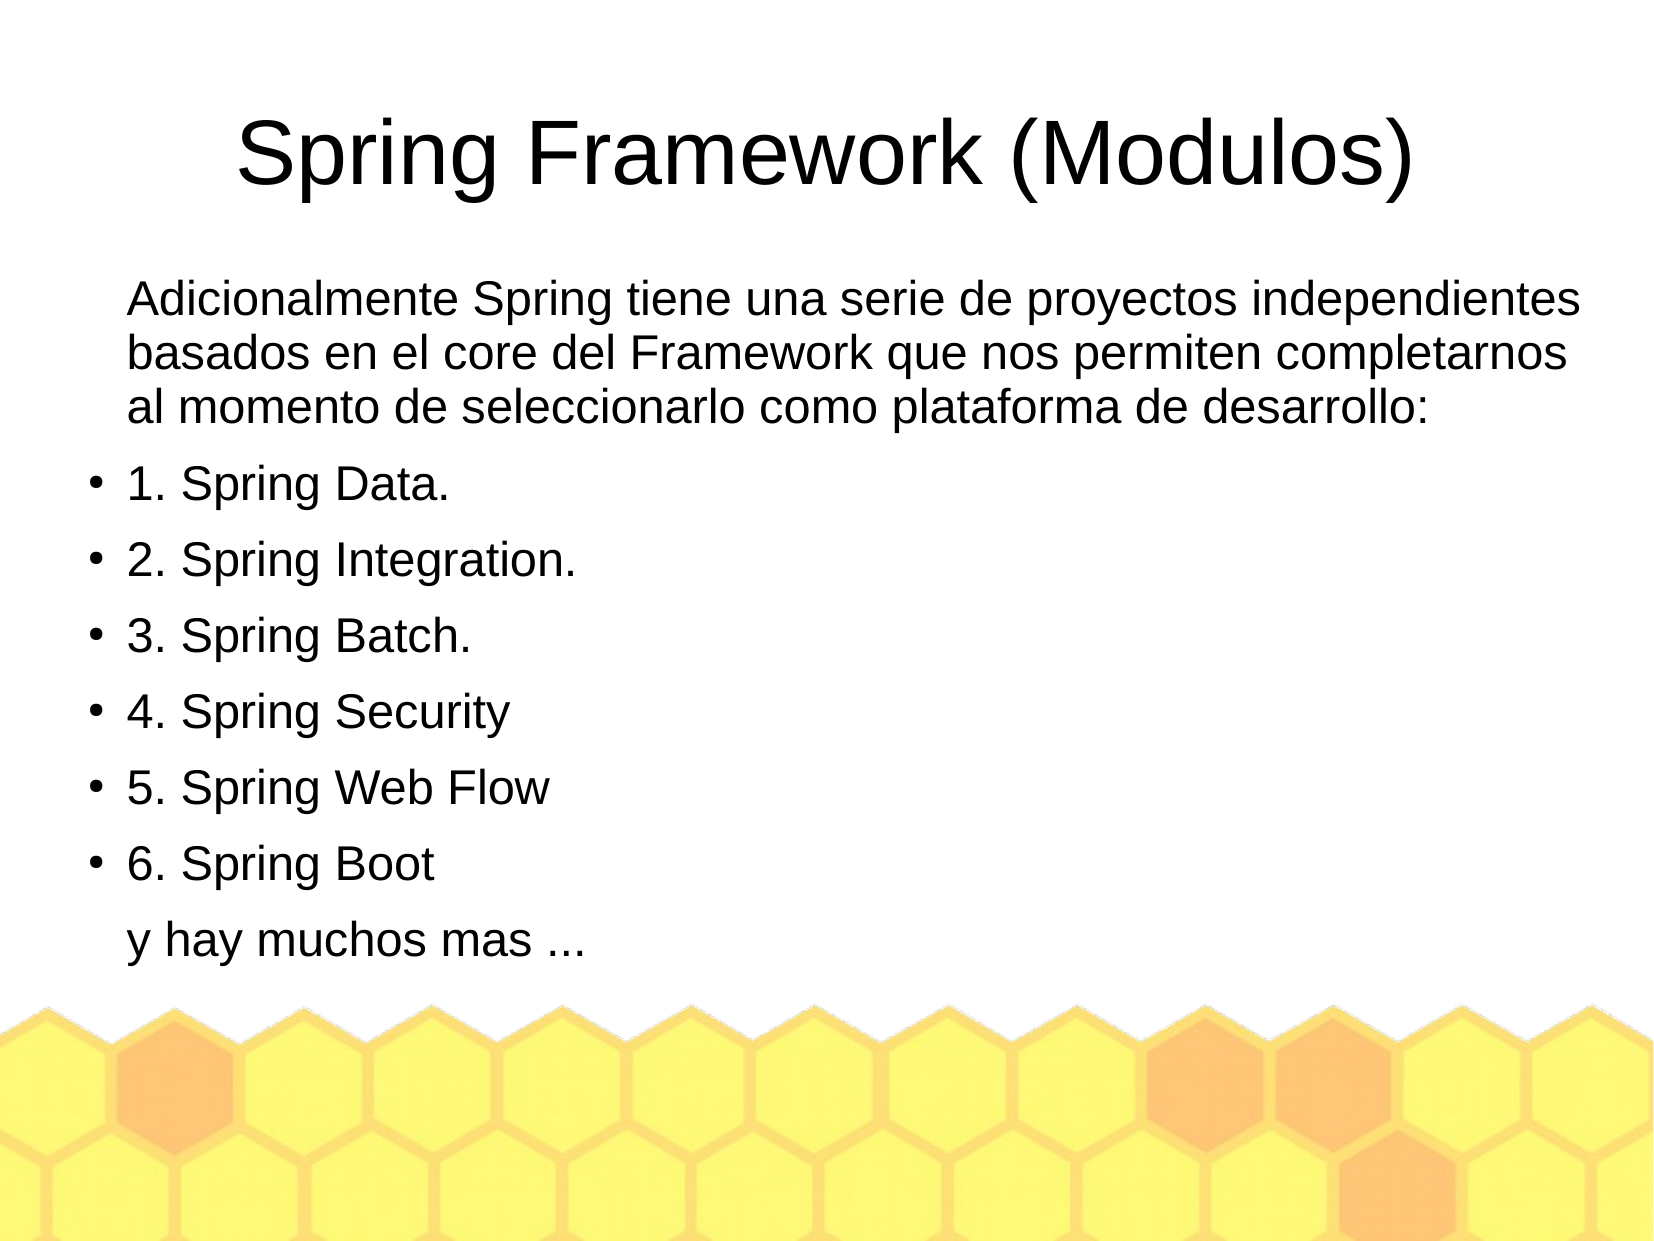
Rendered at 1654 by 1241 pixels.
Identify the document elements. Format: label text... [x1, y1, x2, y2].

picture [0, 1001, 1654, 1241]
title Spring Framework (Modulos) [82, 49, 1571, 257]
list Adicionalmente Spring tiene una serie de proyectos independientes basados en el core del Framework que nos permiten completarnos al momento de seleccionarlo como plataforma de desarrollo: 1. Spring Data. 2. Spring Integration. 3. Spring Batch. 4. Spring Security 5. Spring Web Flow 6. Spring Boot y hay muchos mas ... [75, 270, 1591, 991]
